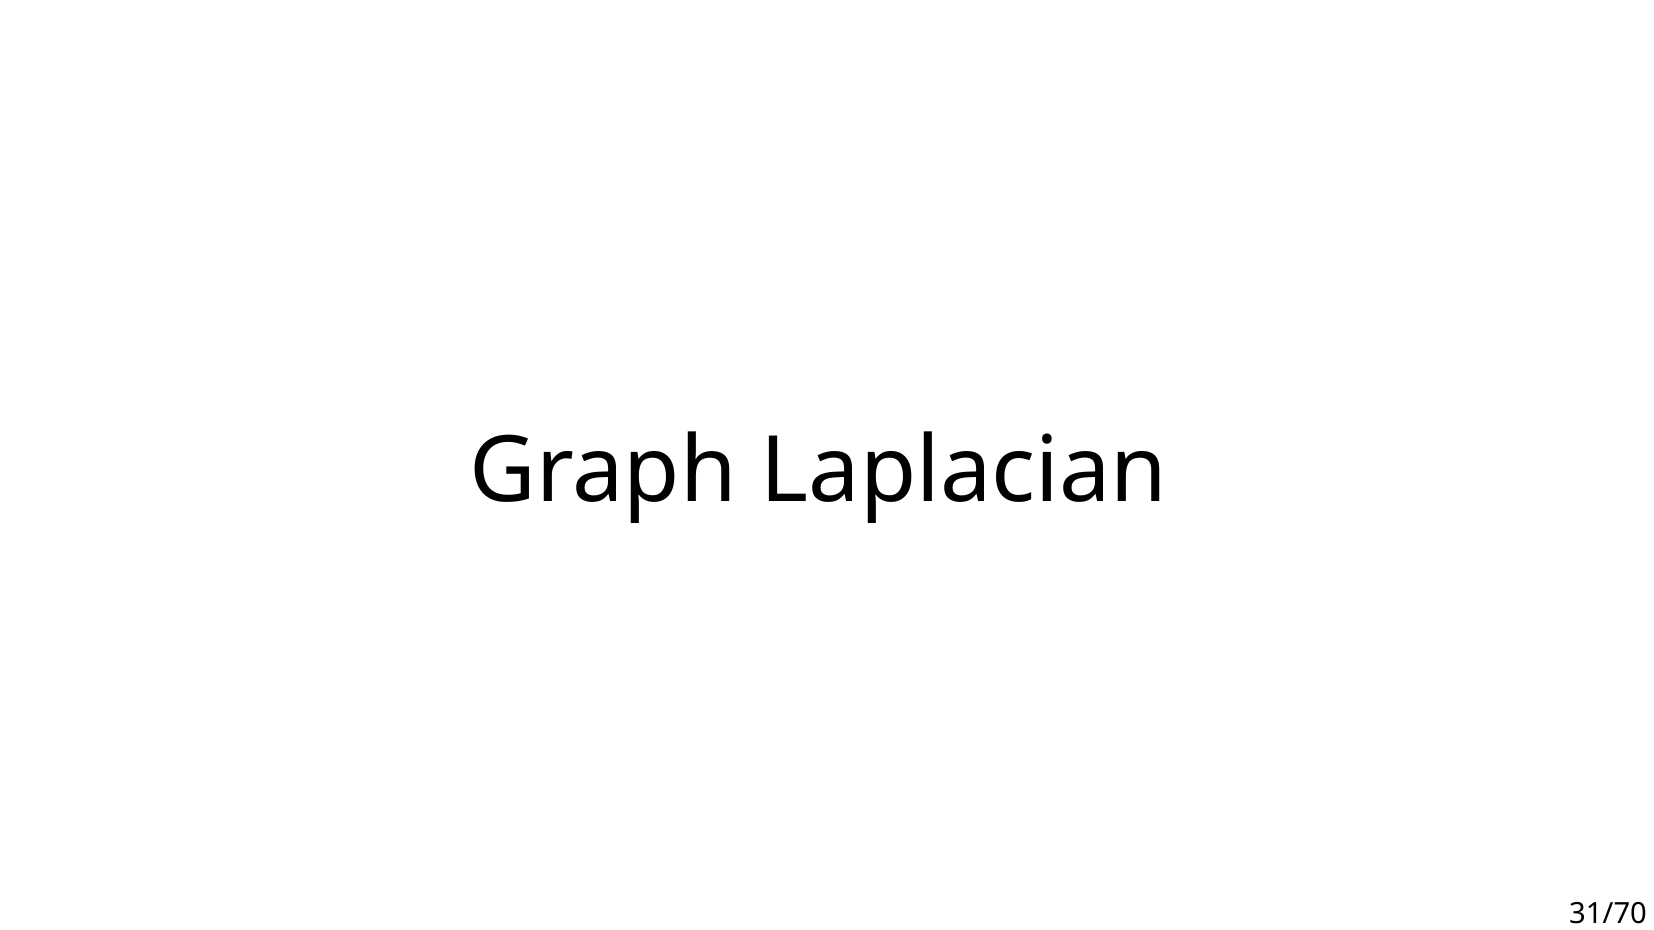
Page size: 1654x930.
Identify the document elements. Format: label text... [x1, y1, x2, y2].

title Graph Laplacian [75, 362, 1564, 571]
